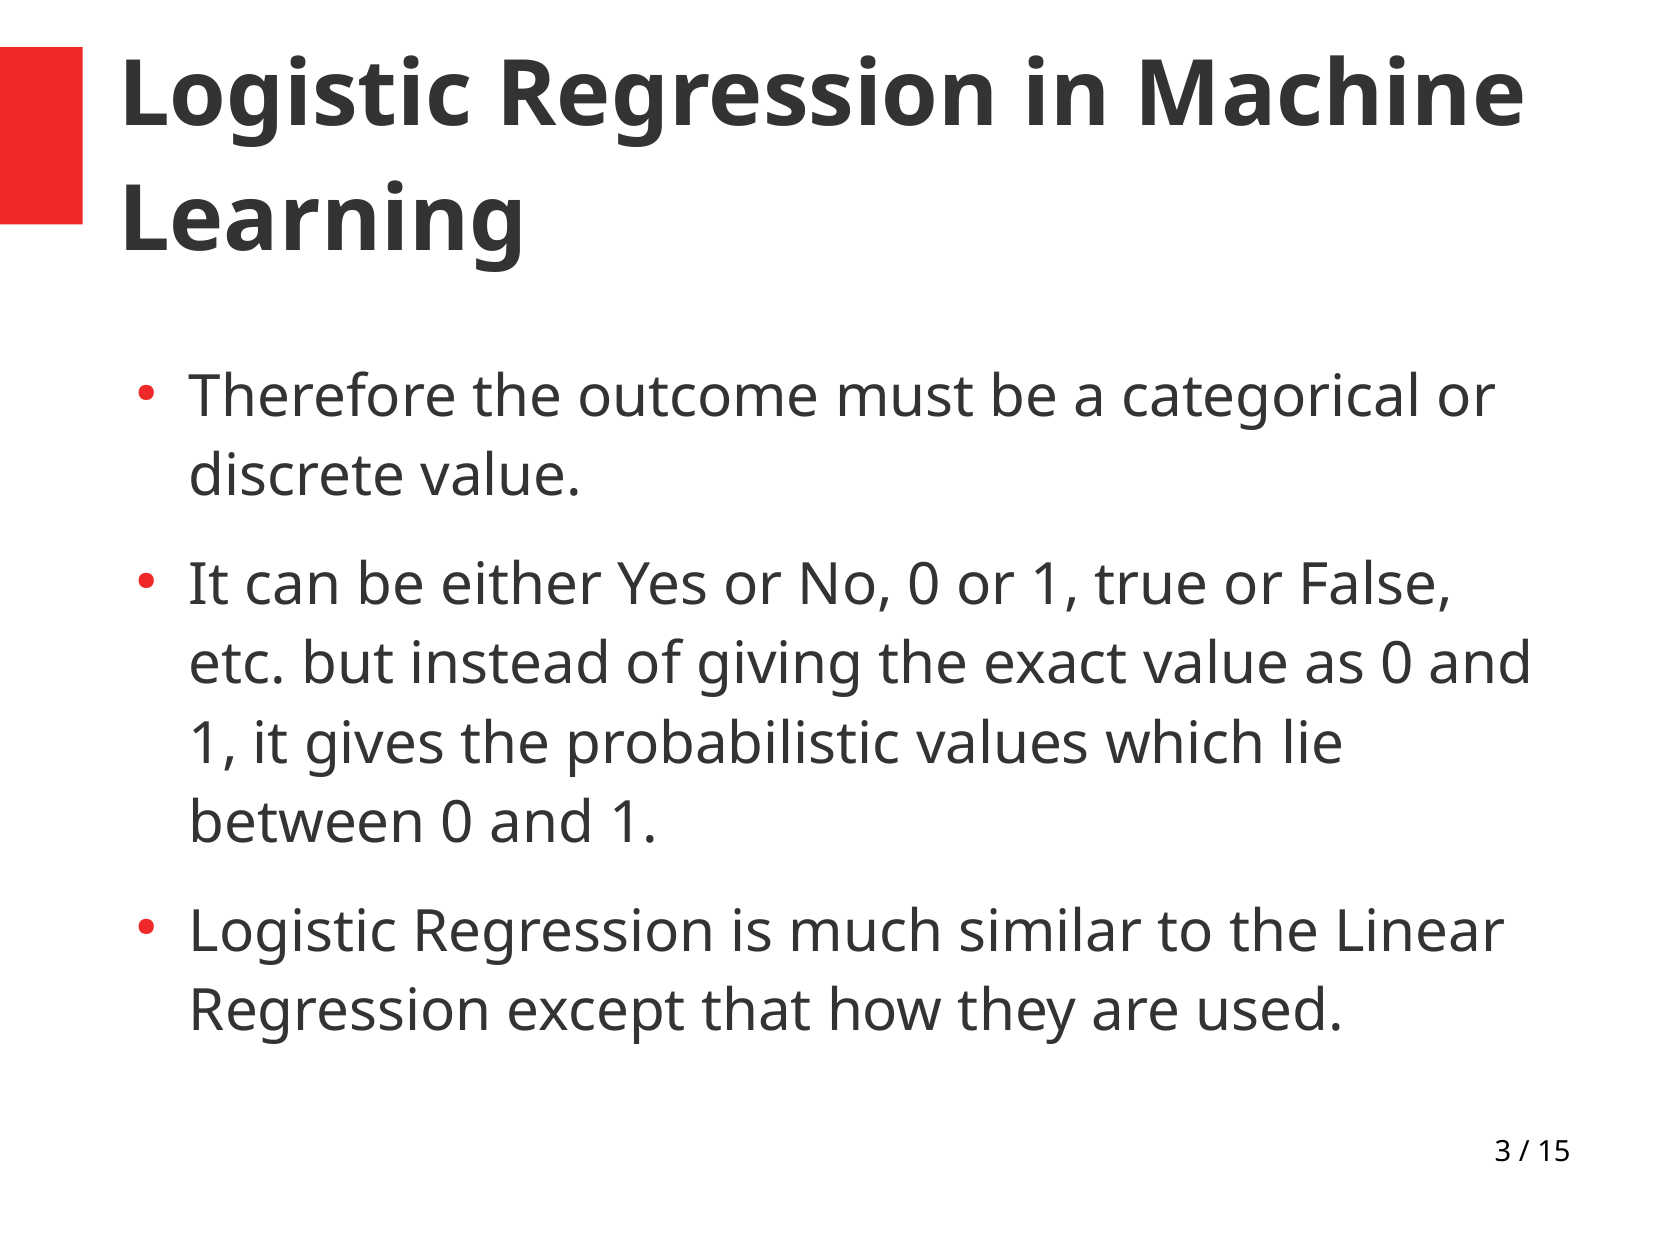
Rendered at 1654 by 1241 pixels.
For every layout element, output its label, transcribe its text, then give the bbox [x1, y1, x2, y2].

title Logistic Regression in Machine Learning [118, 28, 1571, 278]
list Therefore the outcome must be a categorical or discrete value. It can be either Yes or No, 0 or 1, true or False, etc. but instead of giving the exact value as 0 and 1, it gives the probabilistic values which lie between 0 and 1. Logistic Regression is much similar to the Linear Regression except that how they are used. [118, 354, 1536, 1074]
